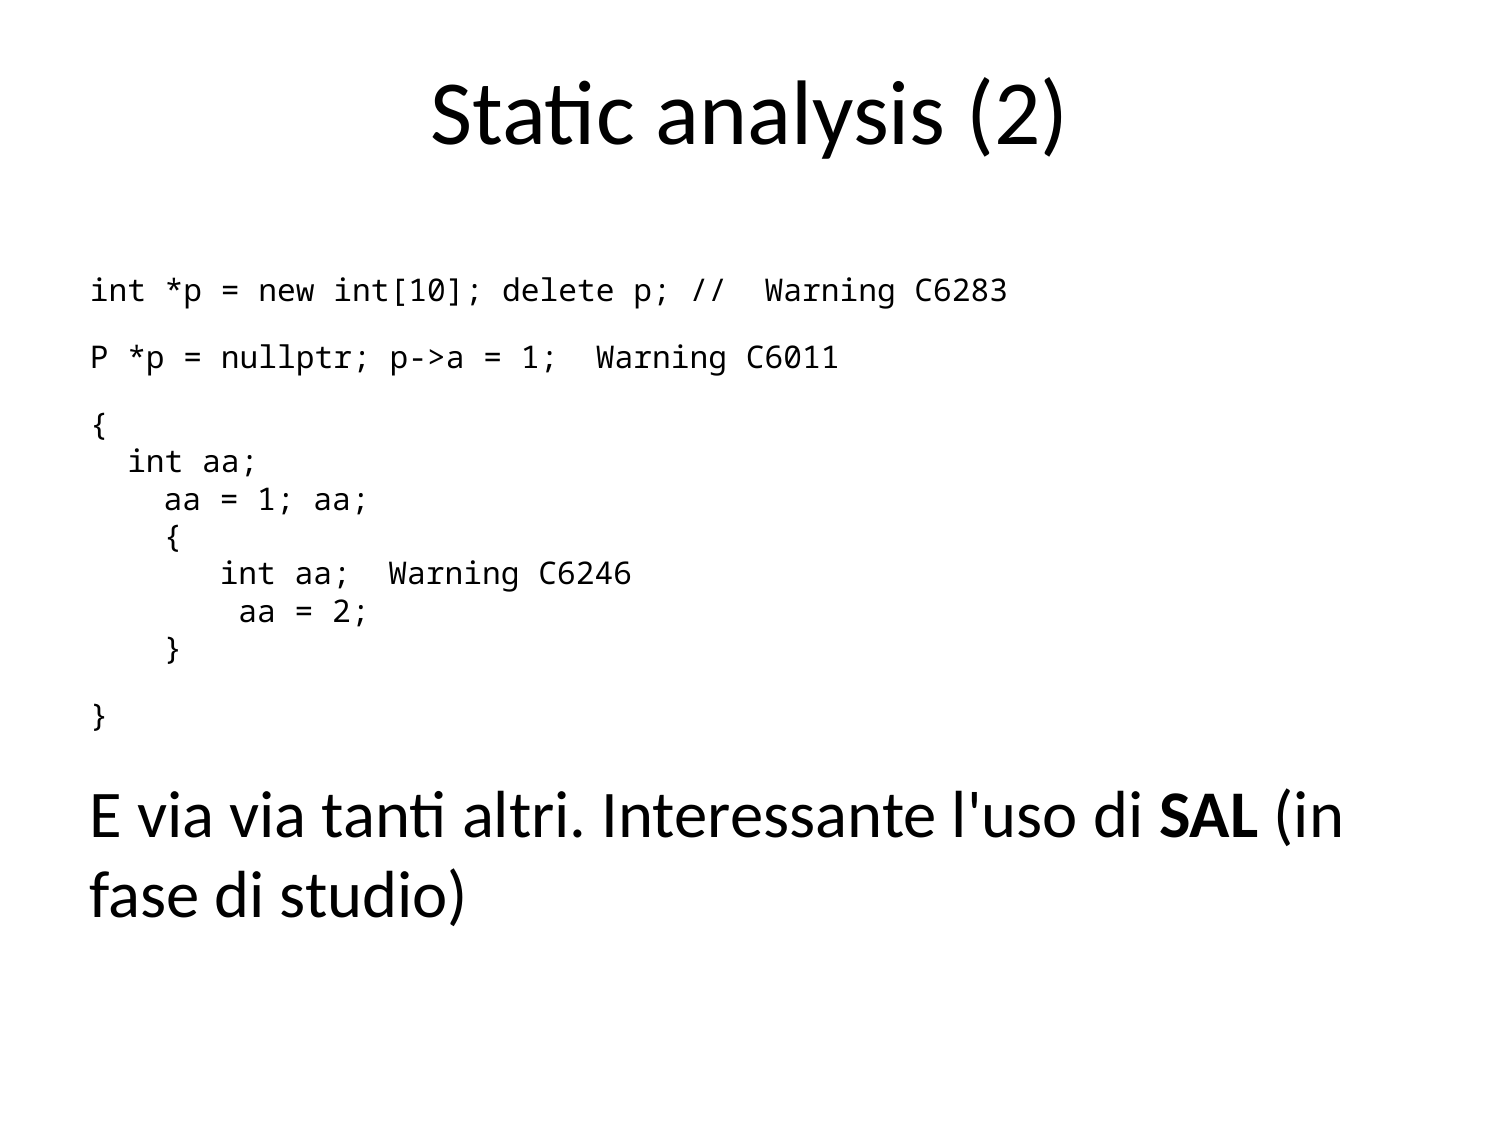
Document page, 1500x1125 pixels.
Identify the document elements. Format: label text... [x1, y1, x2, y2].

title Static analysis (2) [75, 45, 1425, 233]
list [75, 262, 1426, 1005]
